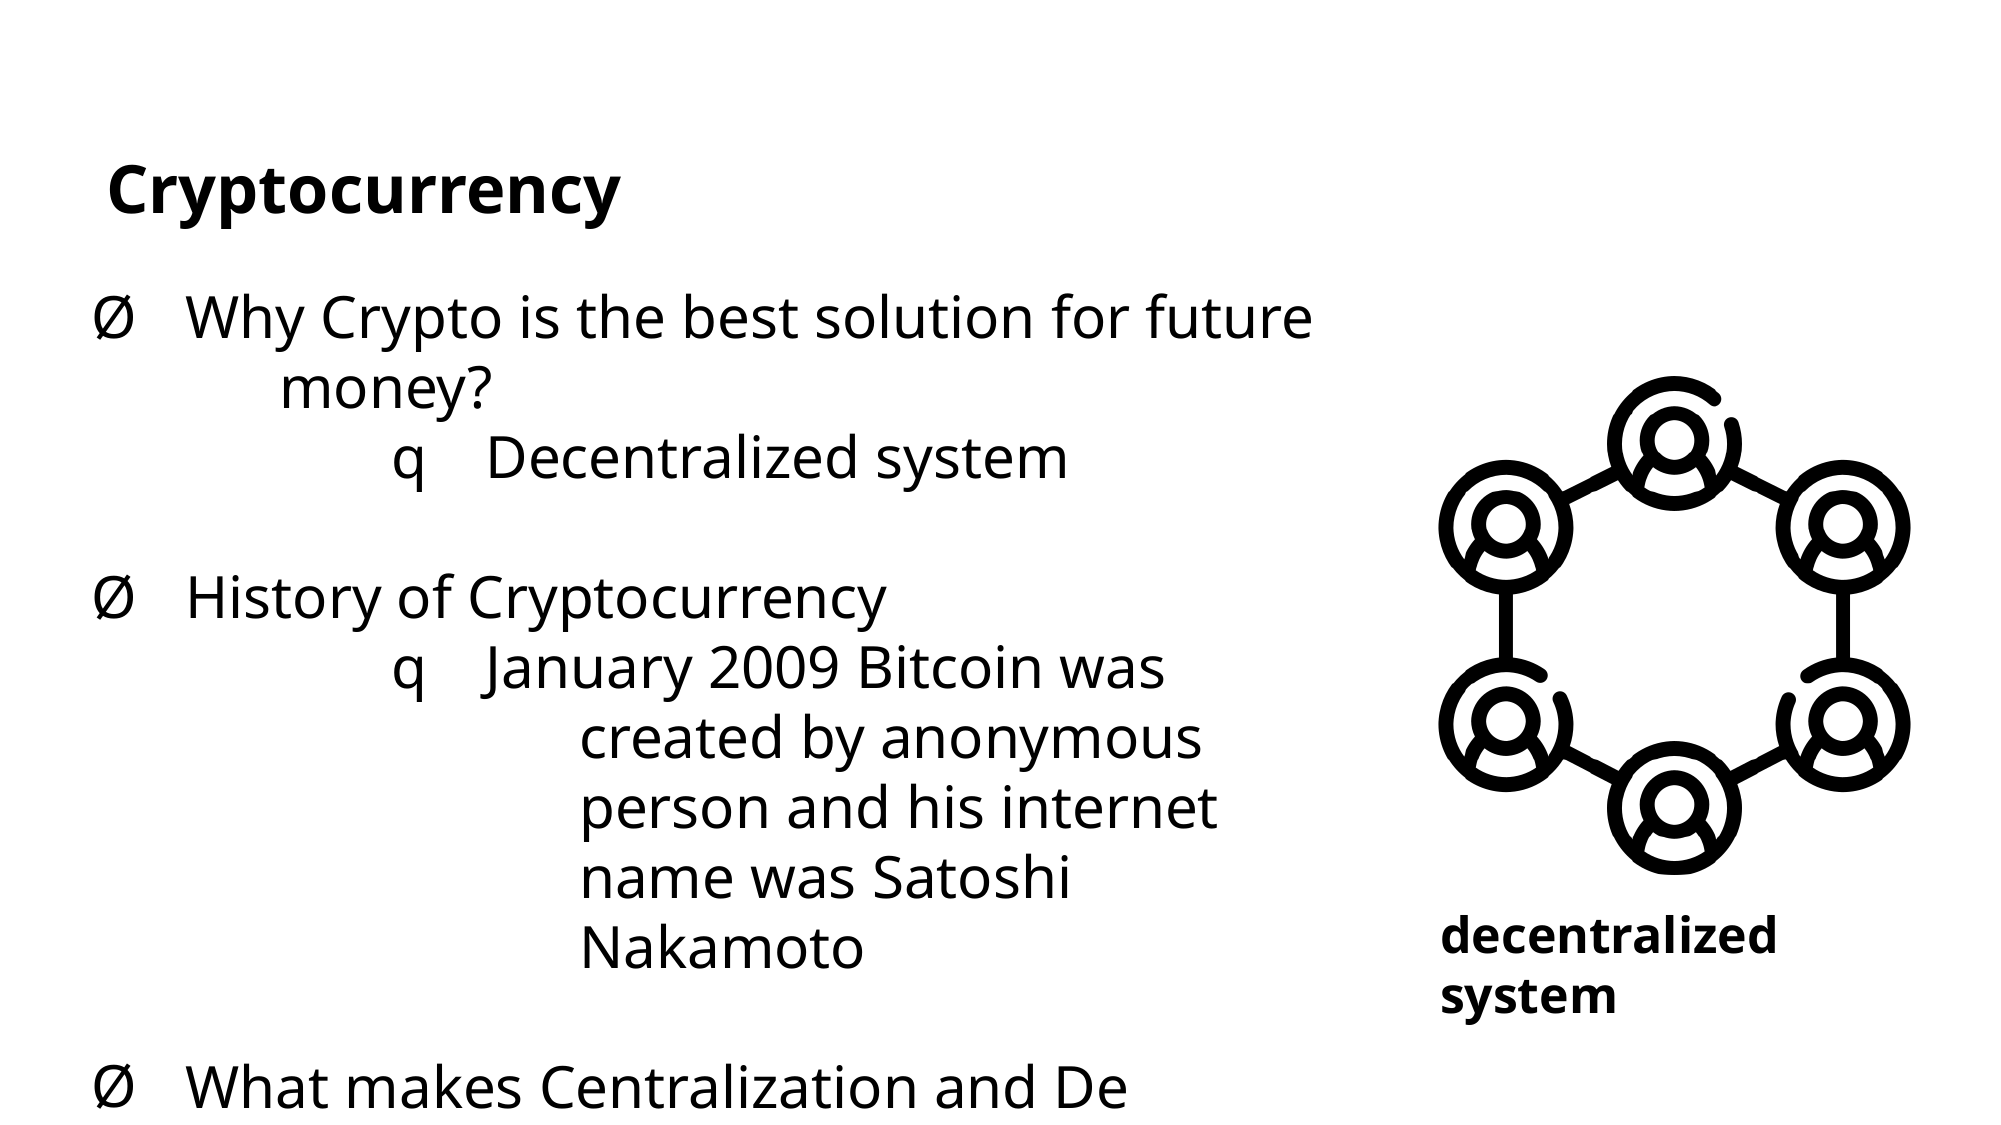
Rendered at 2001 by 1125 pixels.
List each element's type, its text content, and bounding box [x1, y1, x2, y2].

text_box Why Crypto is the best solution for future money? Decentralized system History of Cryptocurrency January 2009 Bitcoin was created by anonymous person and his internet name was Satoshi Nakamoto What makes Centralization and De Centralization differ? [76, 273, 1352, 1066]
text_box decentralized system [1424, 895, 1977, 972]
text_box Cryptocurrency [91, 139, 1167, 235]
picture [1424, 376, 1924, 875]
